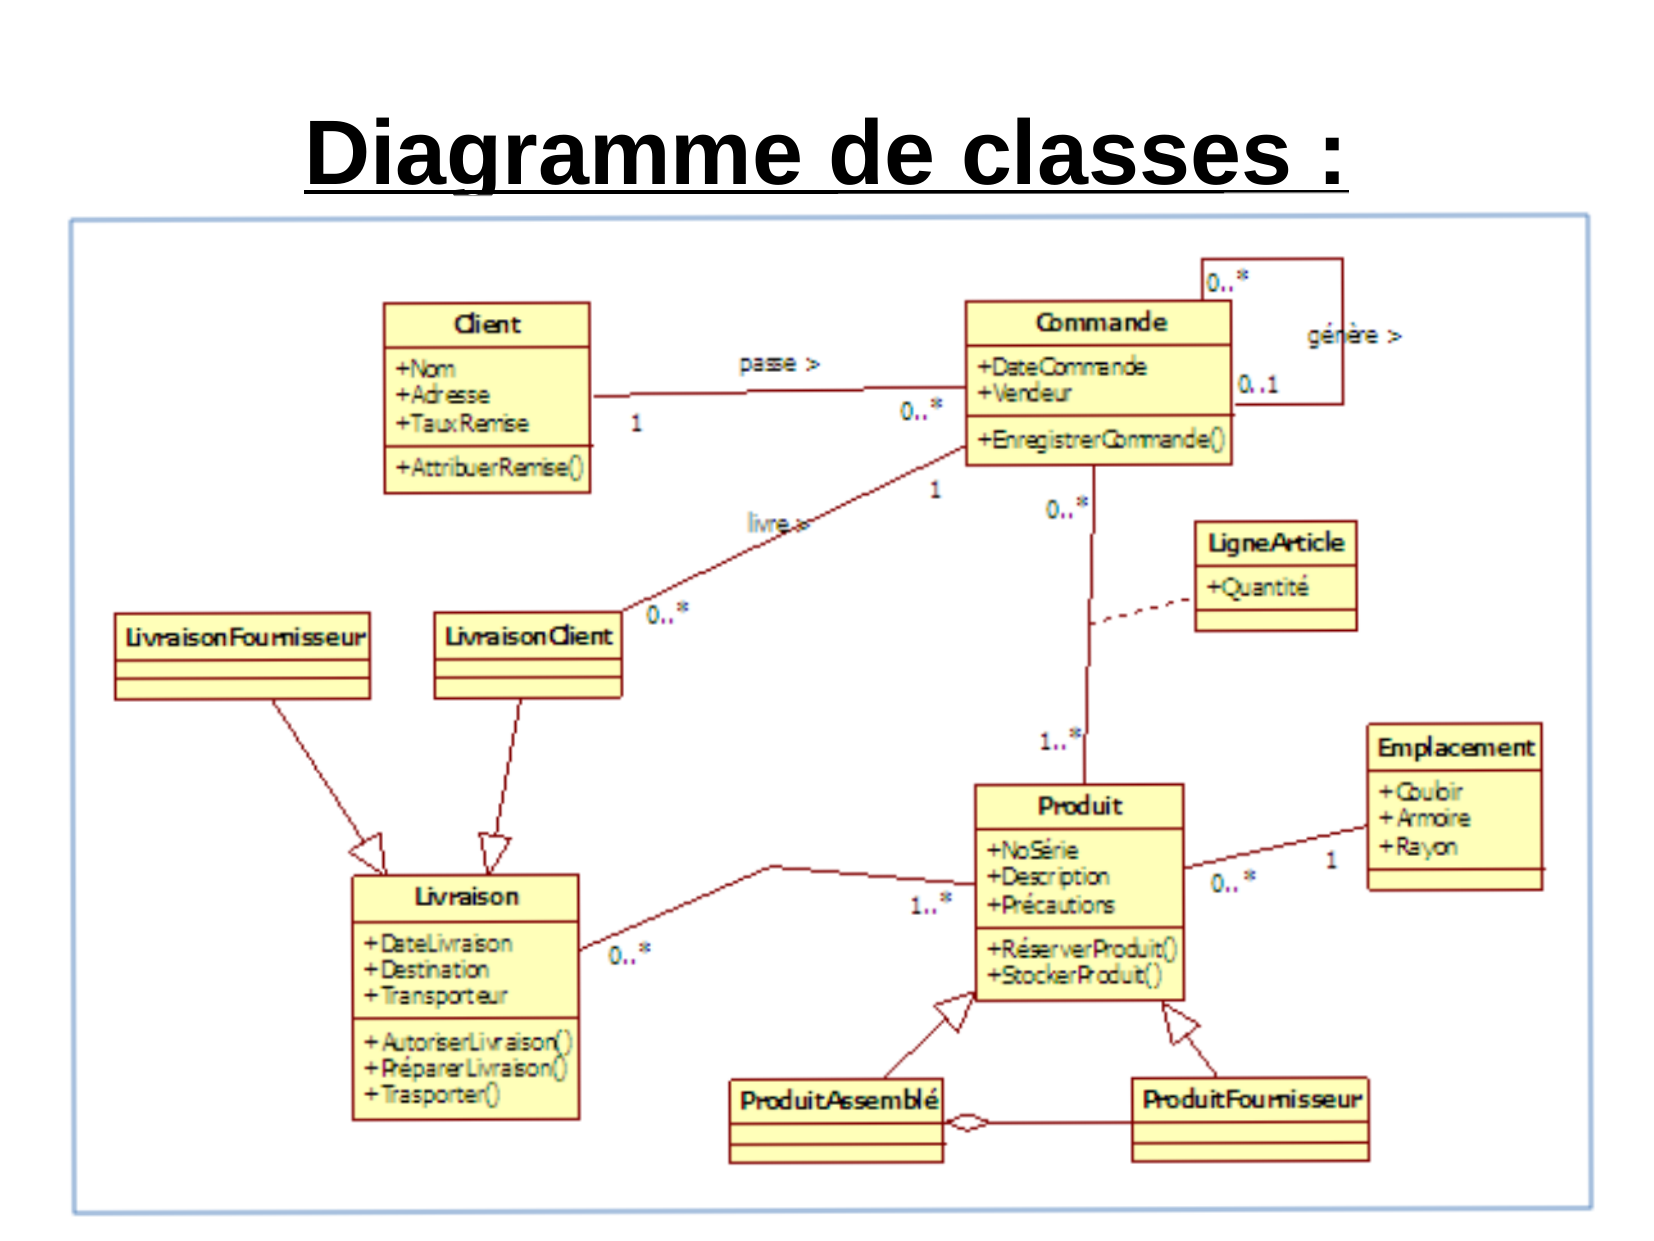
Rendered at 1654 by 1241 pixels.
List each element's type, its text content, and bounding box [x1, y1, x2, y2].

title Diagramme de classes : [82, 49, 1571, 195]
picture [47, 191, 1614, 1241]
